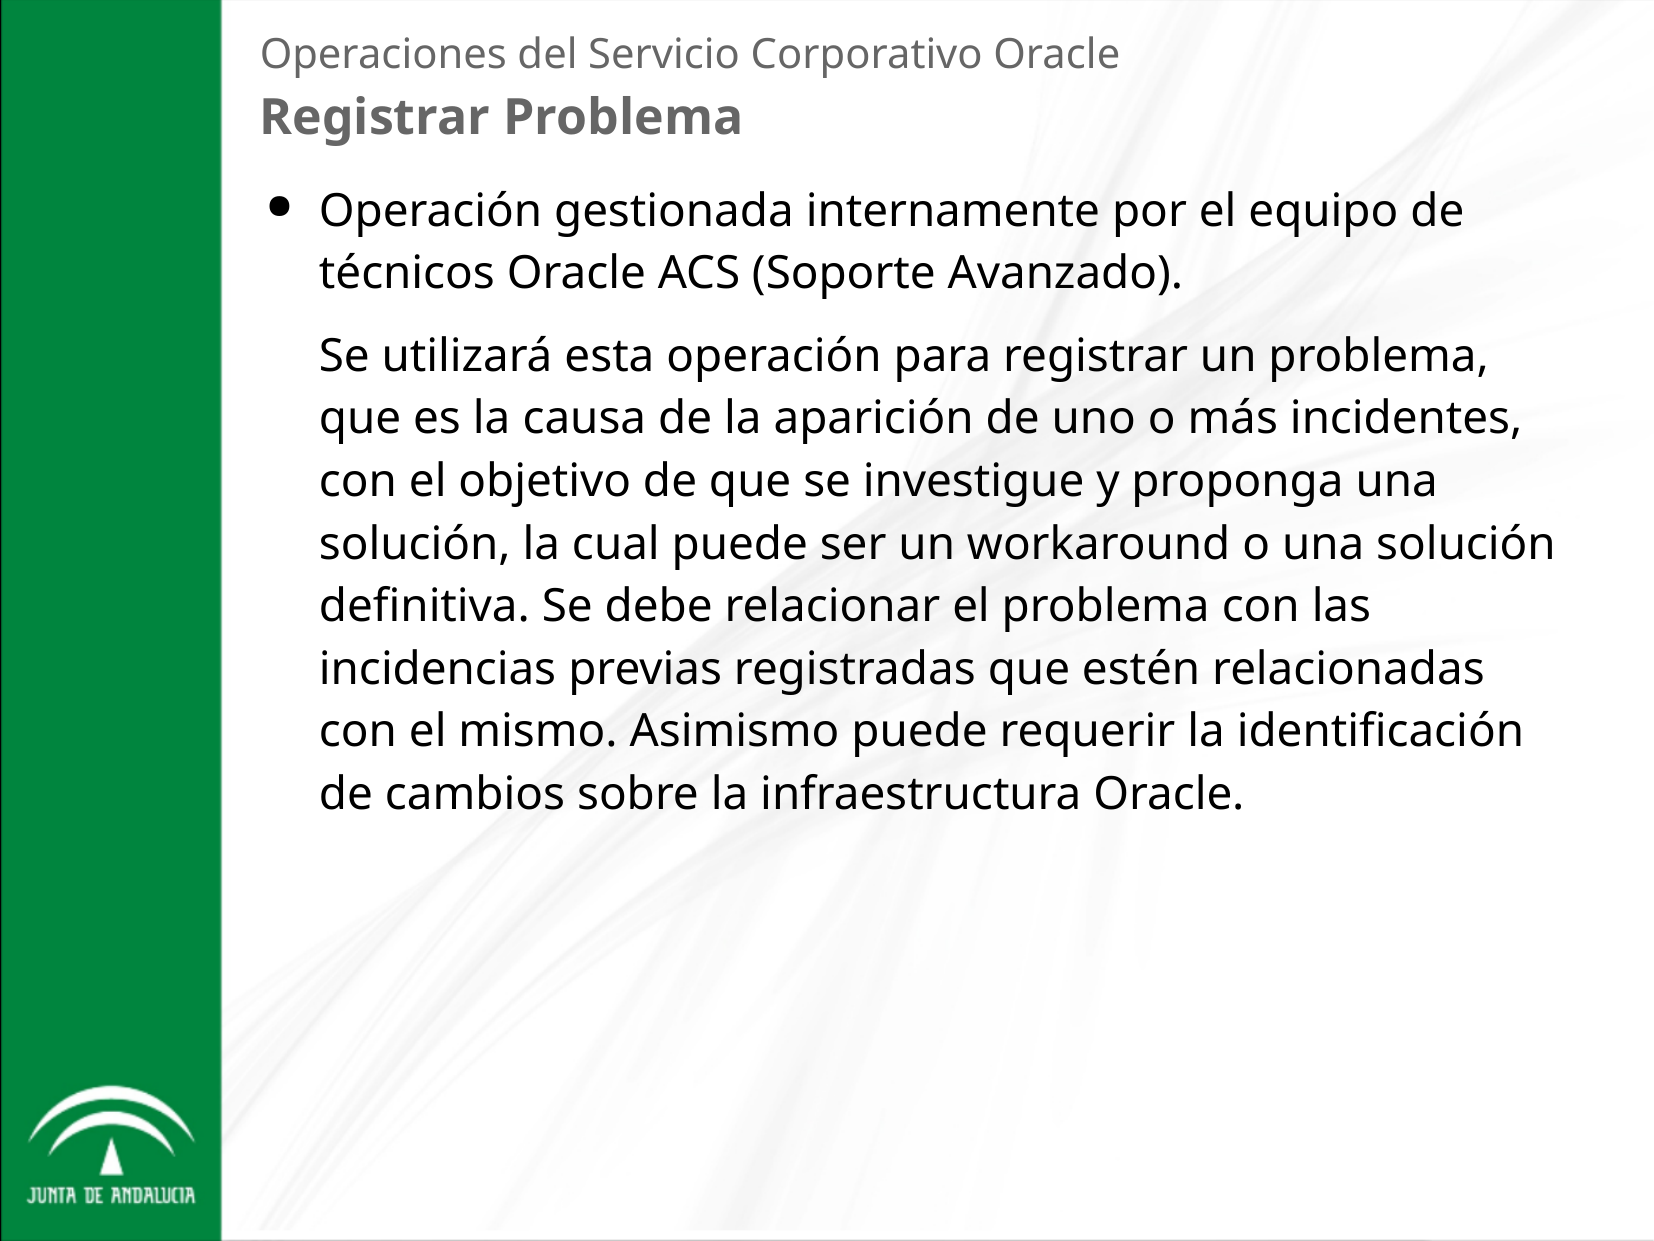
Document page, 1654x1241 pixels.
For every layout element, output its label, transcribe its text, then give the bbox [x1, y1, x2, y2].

title Operaciones del Servicio Corporativo Oracle Registrar Problema [259, 35, 1577, 139]
picture [0, 0, 1654, 1241]
list Operación gestionada internamente por el equipo de técnicos Oracle ACS (Soporte Avanzado). Se utilizará esta operación para registrar un problema, que es la causa de la aparición de uno o más incidentes, con el objetivo de que se investigue y proponga una solución, la cual puede ser un workaround o una solución definitiva. Se debe relacionar el problema con las incidencias previas registradas que estén relacionadas con el mismo. Asimismo puede requerir la identificación de cambios sobre la infraestructura Oracle. [248, 177, 1565, 996]
